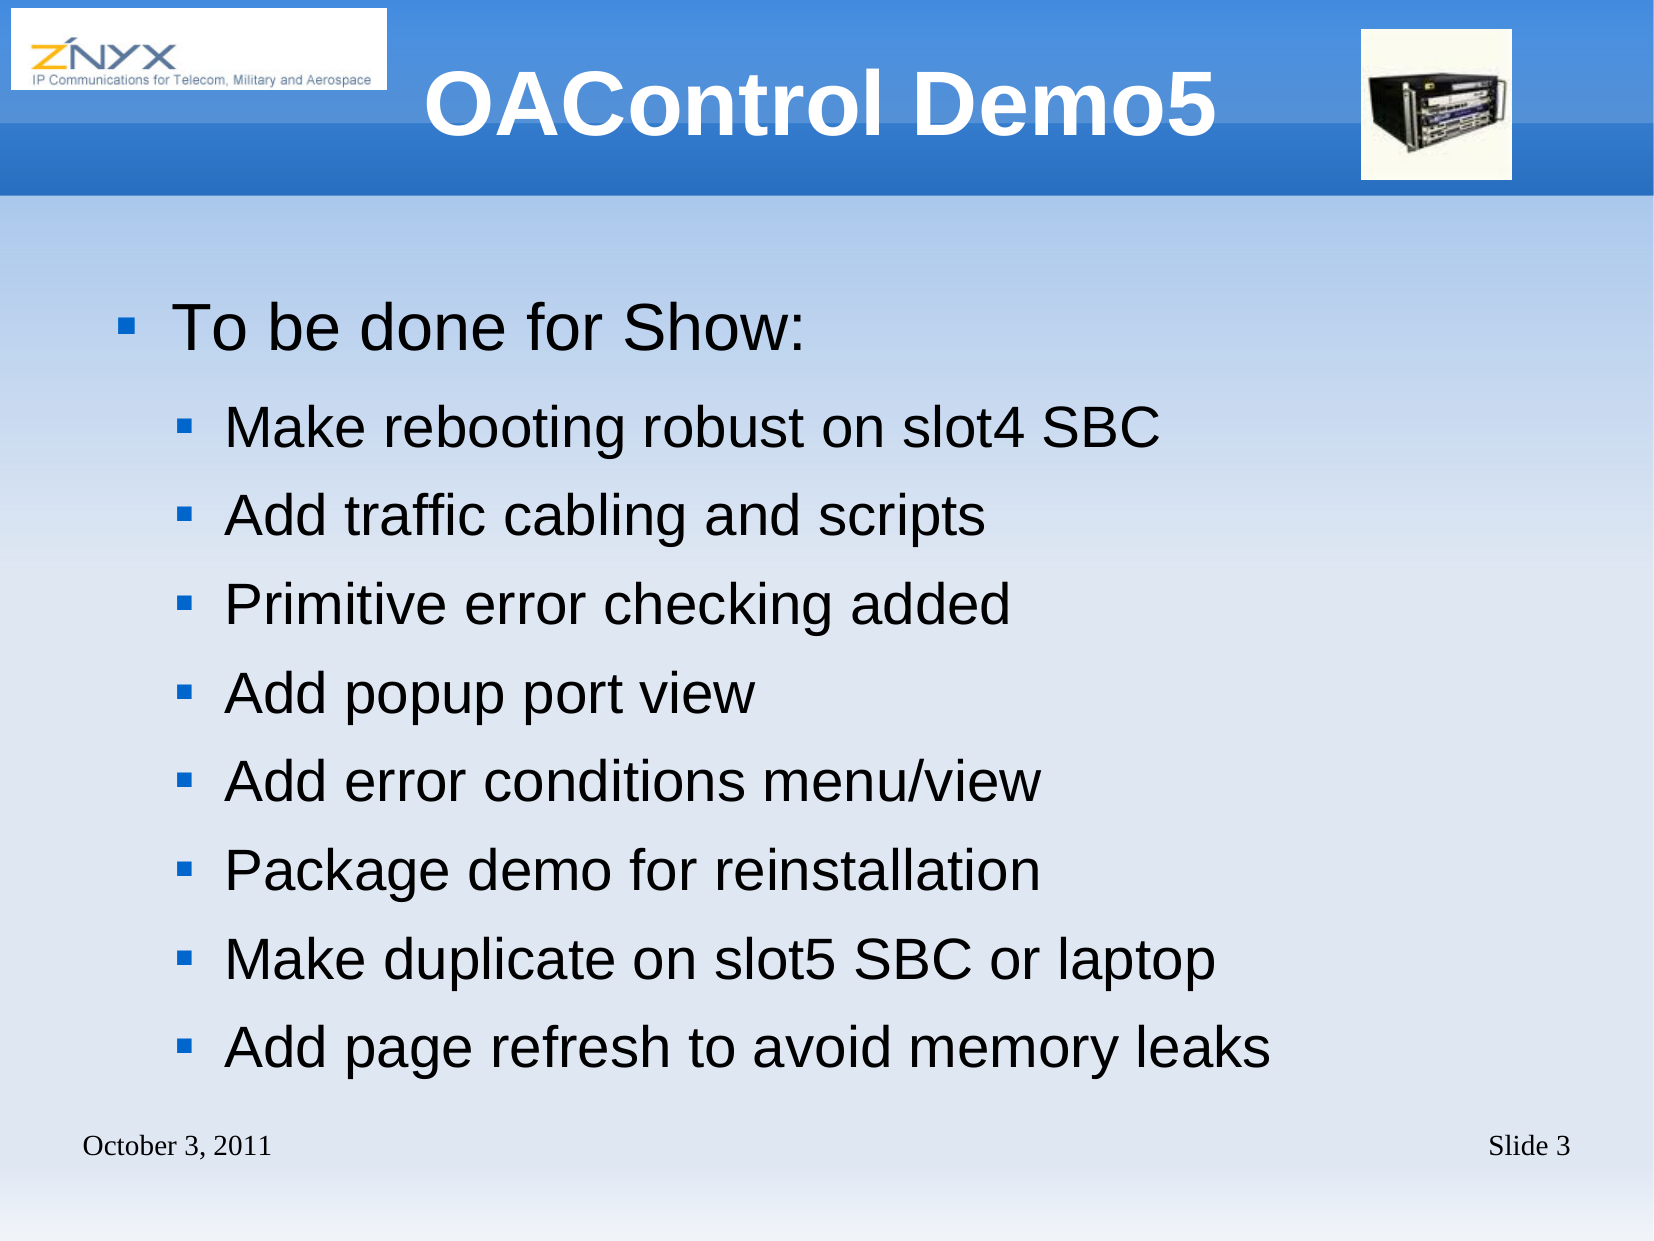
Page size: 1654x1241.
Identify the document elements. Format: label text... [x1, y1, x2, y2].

picture [0, 0, 1654, 1241]
list To be done for Show: Make rebooting robust on slot4 SBC Add traffic cabling and scripts Primitive error checking added Add popup port view Add error conditions menu/view Package demo for reinstallation Make duplicate on slot5 SBC or laptop Add page refresh to avoid memory leaks [82, 290, 1571, 1109]
title OAControl Demo5 [76, 0, 1565, 208]
